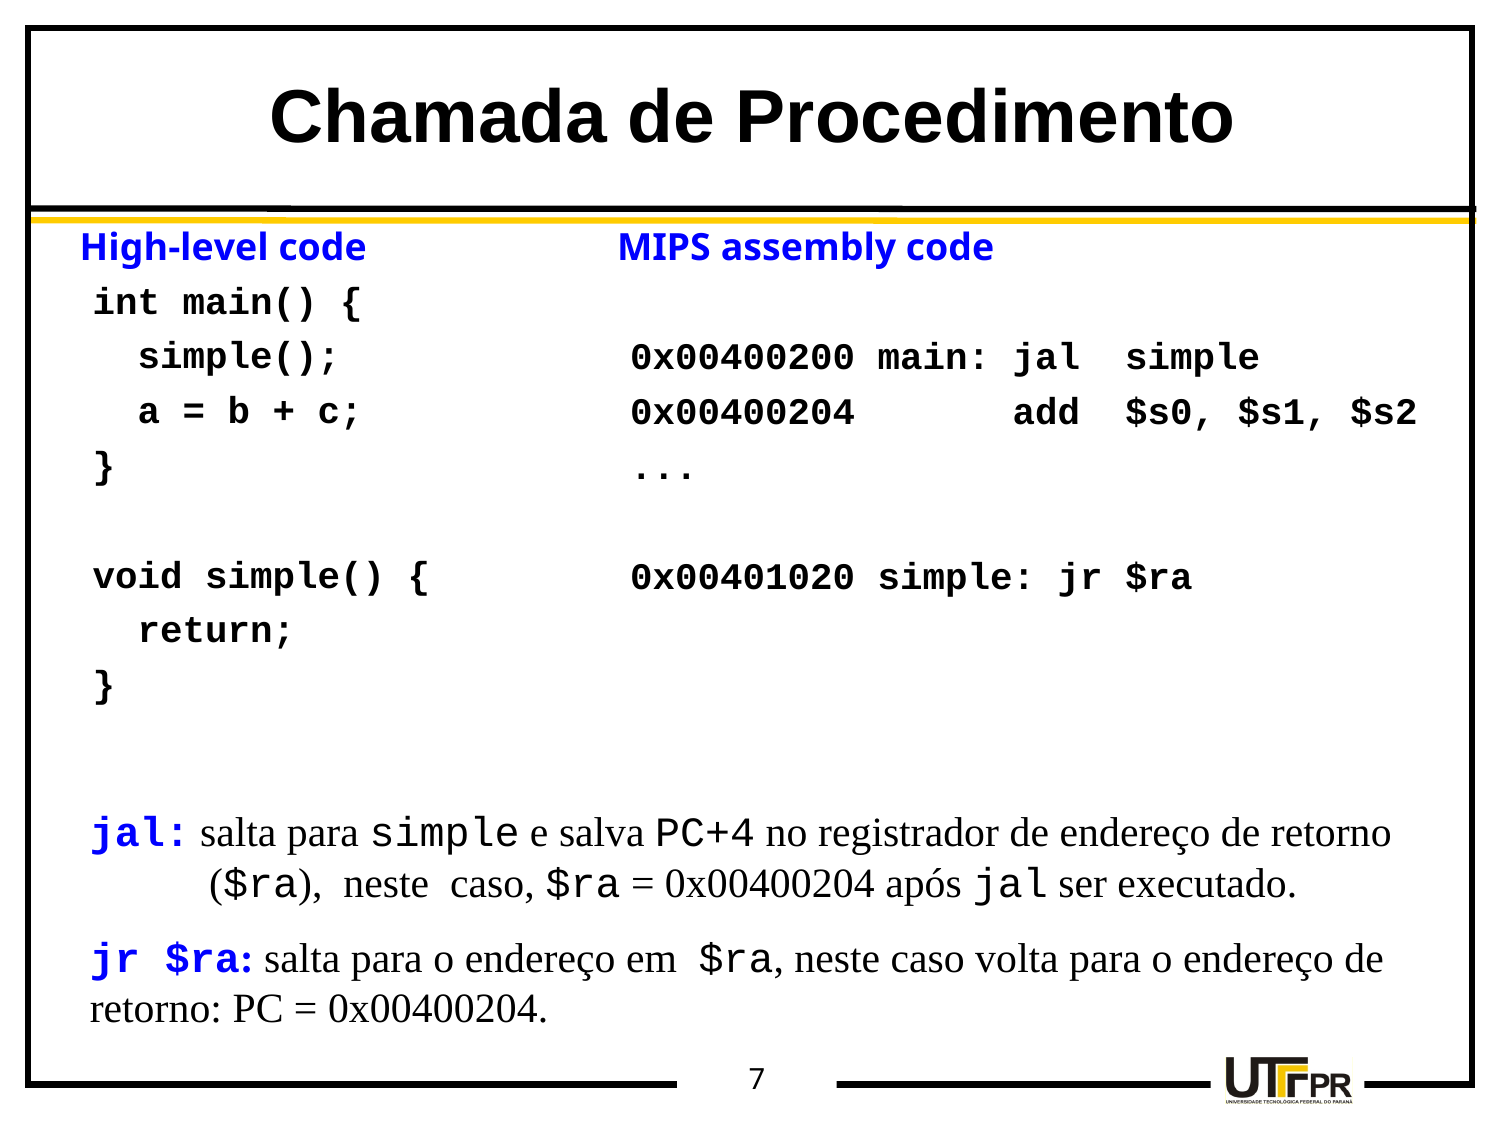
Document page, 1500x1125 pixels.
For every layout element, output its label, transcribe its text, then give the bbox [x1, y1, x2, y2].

picture [1225, 1057, 1353, 1104]
text_box MIPS assembly code 0x00400200 main: jal simple 0x00400204 add $s0, $s1, $s2 ... 0x00401020 simple: jr $ra [602, 219, 1459, 895]
text_box jal: salta para simple e salva PC+4 no registrador de endereço de retorno ($ra), neste caso, $ra = 0x00400204 após jal ser executado. jr $ra: salta para o endereço em $ra, neste caso volta para o endereço de retorno: PC = 0x00400204. [75, 797, 1413, 1040]
title Chamada de Procedimento [29, 29, 1477, 207]
text_box High-level code int main() { simple(); a = b + c; } void simple() { return; } [64, 219, 602, 908]
